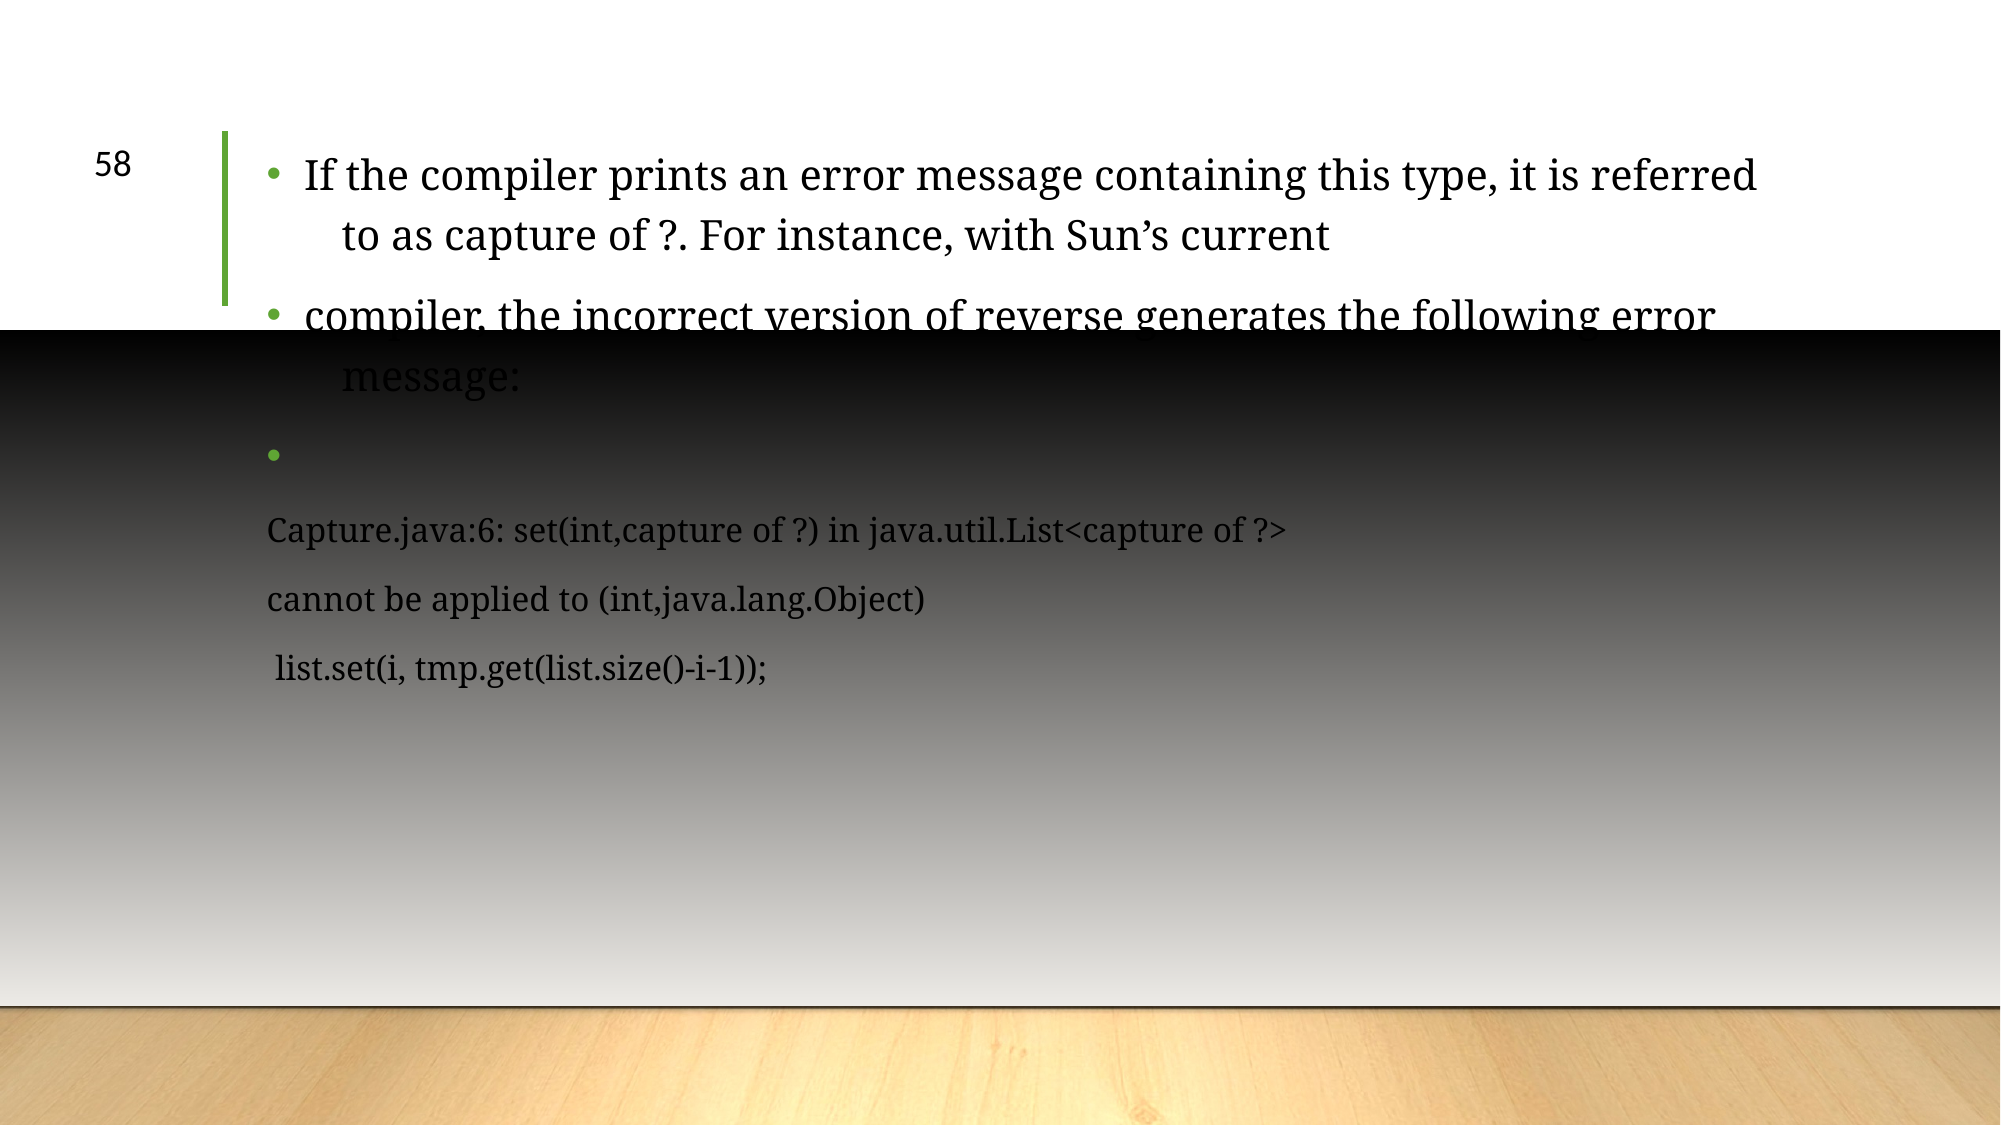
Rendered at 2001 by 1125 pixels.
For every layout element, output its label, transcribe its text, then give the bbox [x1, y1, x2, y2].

text_box [78, 131, 212, 214]
list If the compiler prints an error message containing this type, it is referred to as capture of ?. For instance, with Sun’s current compiler, the incorrect version of reverse generates the following error message: Capture.java:6: set(int,capture of ?) in java.util.List<capture of ?> cannot be applied to (int,java.lang.Object) list.set(i, tmp.get(list.size()-i-1)); [251, 131, 1814, 897]
